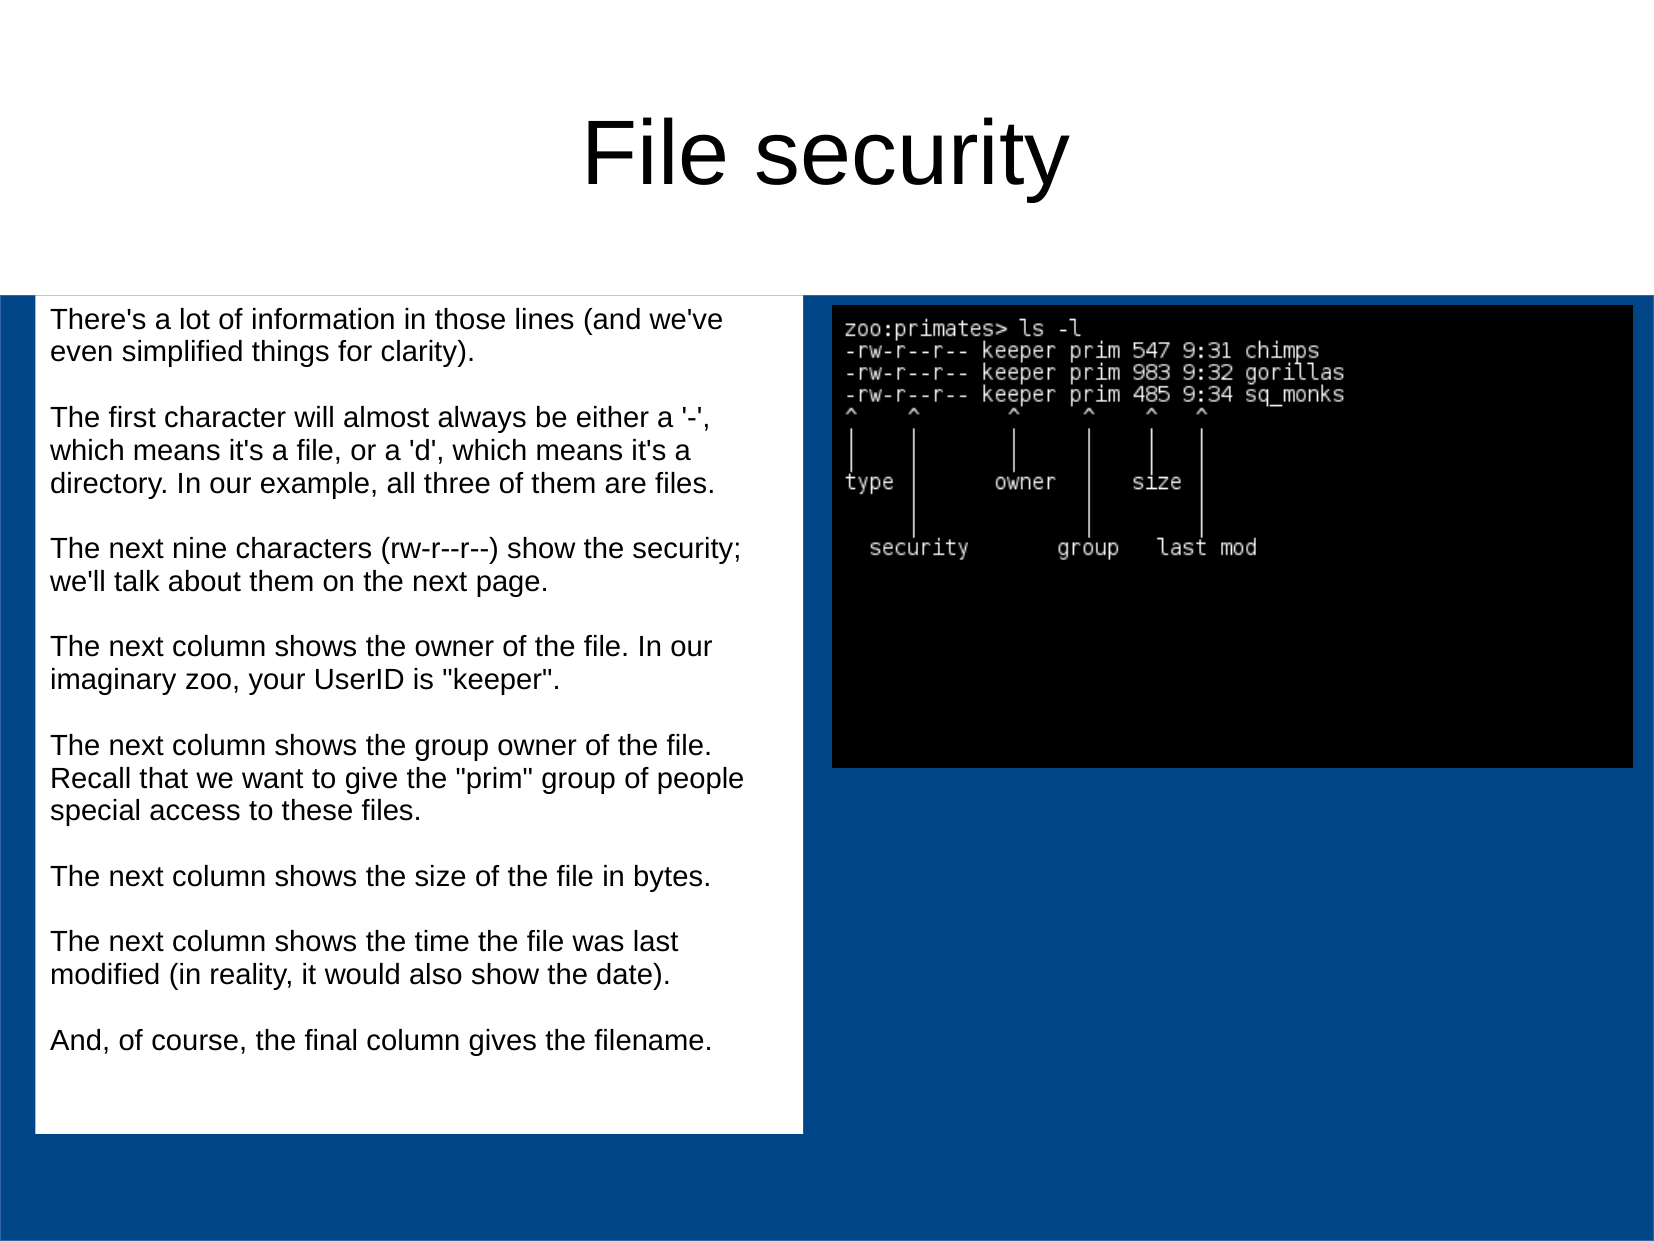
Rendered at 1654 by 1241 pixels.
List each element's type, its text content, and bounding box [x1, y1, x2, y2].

text_box There's a lot of information in those lines (and we've even simplified things for clarity). The first character will almost always be either a '-', which means it's a file, or a 'd', which means it's a directory. In our example, all three of them are files. The next nine characters (rw-r--r--) show the security; we'll talk about them on the next page. The next column shows the owner of the file. In our imaginary zoo, your UserID is "keeper". The next column shows the group owner of the file. Recall that we want to give the "prim" group of people special access to these files. The next column shows the size of the file in bytes. The next column shows the time the file was last modified (in reality, it would also show the date). And, of course, the final column gives the filename. [35, 295, 804, 1134]
picture [832, 305, 1633, 768]
title File security [82, 49, 1571, 257]
text_box [0, 295, 1654, 1241]
